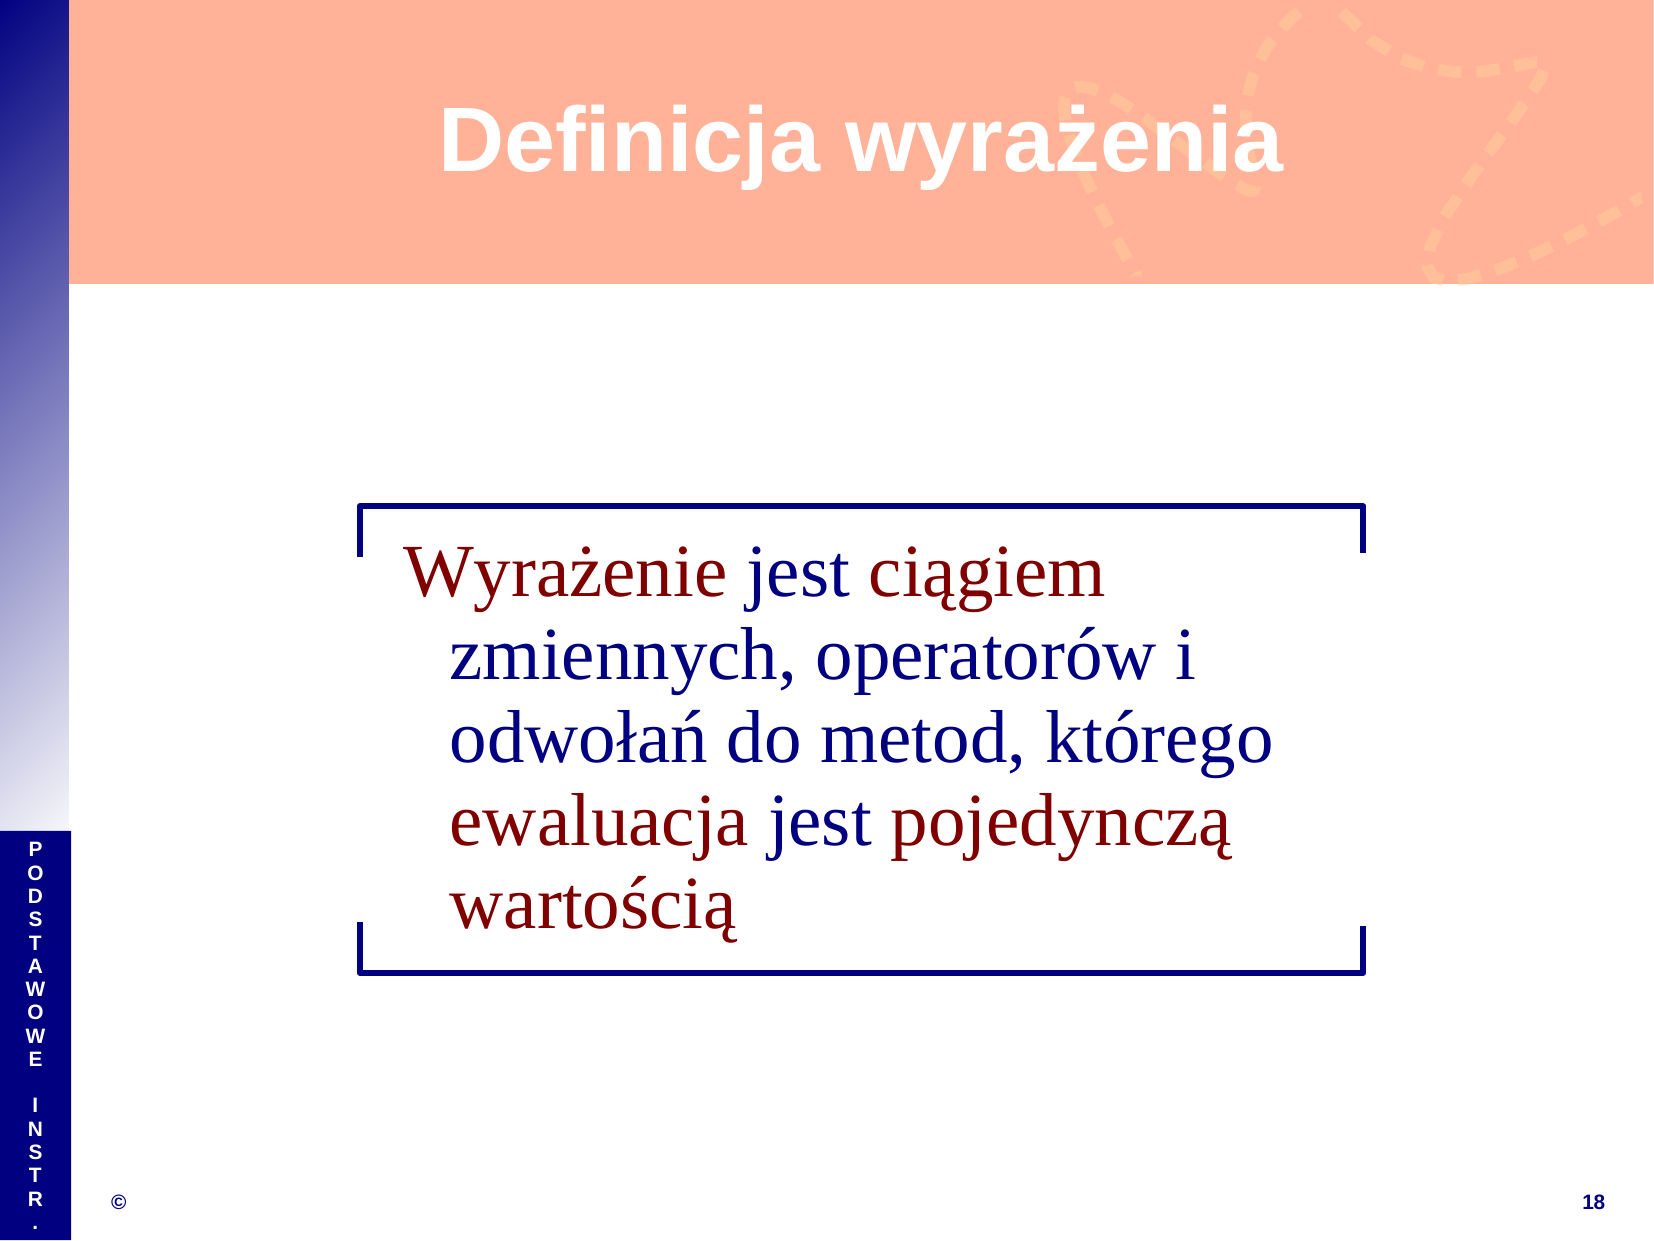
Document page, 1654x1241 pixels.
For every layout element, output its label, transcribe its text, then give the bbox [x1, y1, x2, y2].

text_box P O D S T A W O W E I N S T R . [0, 830, 71, 1241]
text_box Wyrażenie jest ciągiem zmiennych, operatorów i odwołań do metod, którego ewaluacja jest pojedynczą wartością [377, 472, 1346, 1003]
title Definicja wyrażenia [69, 36, 1654, 244]
